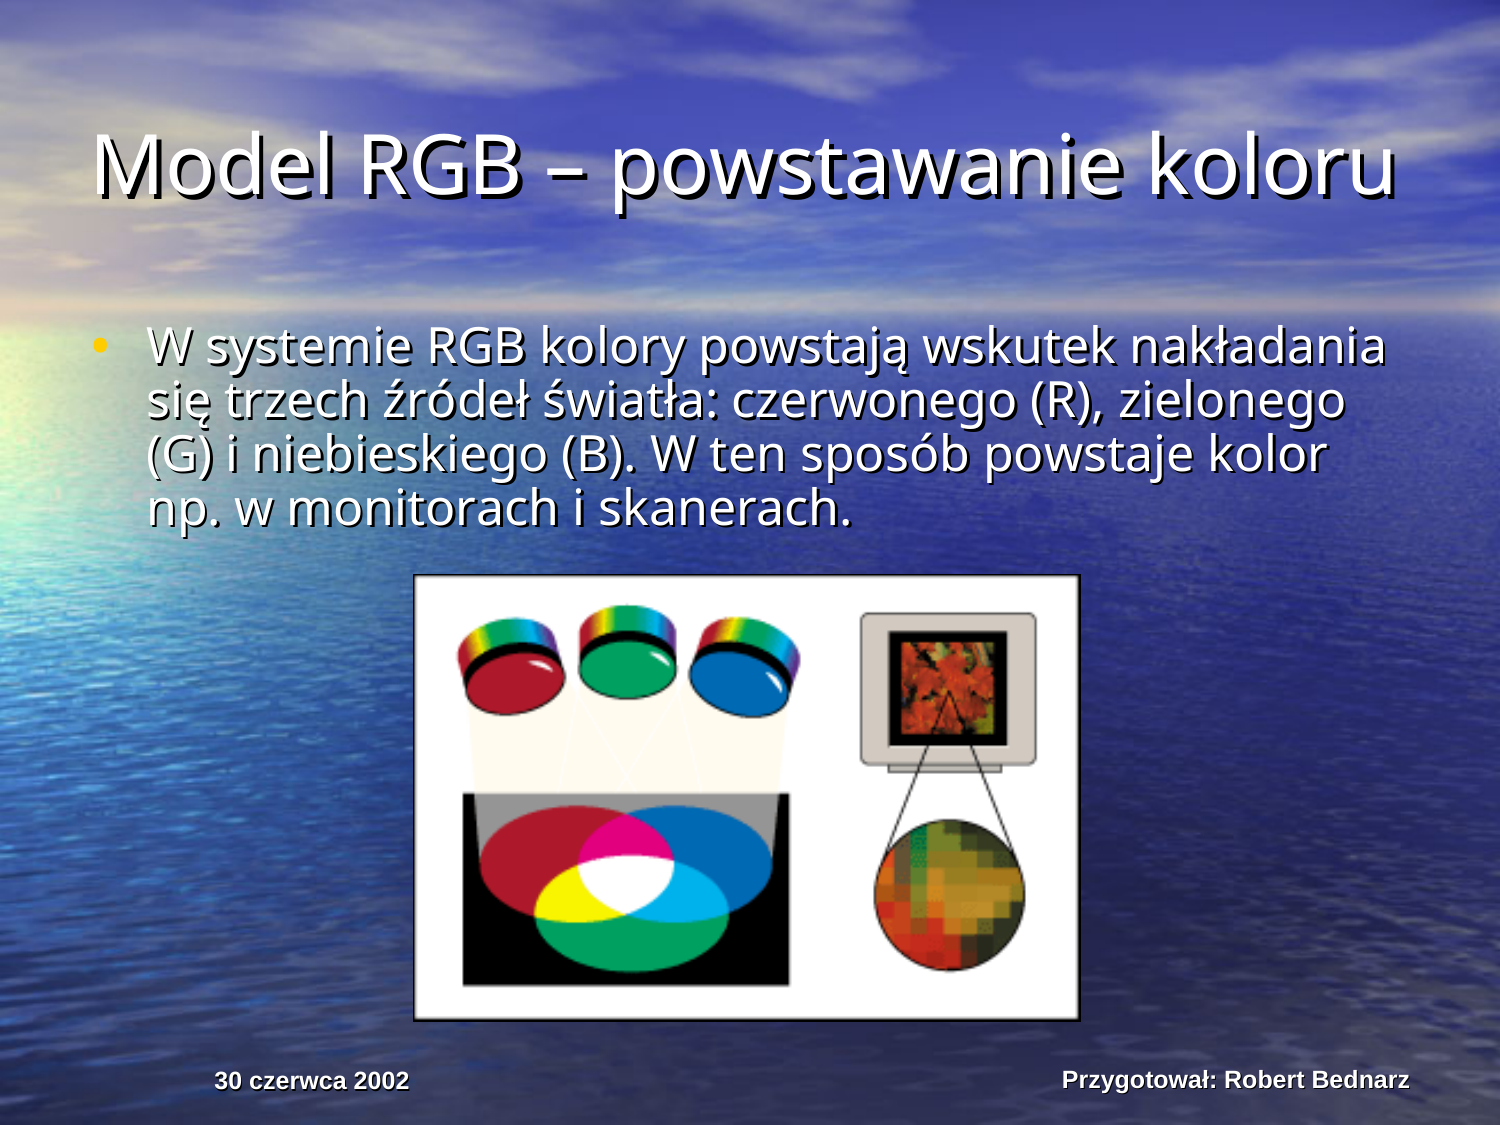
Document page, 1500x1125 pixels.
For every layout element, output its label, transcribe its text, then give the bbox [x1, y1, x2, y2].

picture [0, 0, 1500, 1125]
title Model RGB – powstawanie koloru [75, 47, 1426, 276]
list W systemie RGB kolory powstają wskutek nakładania się trzech źródeł światła: czerwonego (R), zielonego (G) i niebieskiego (B). W ten sposób powstaje kolor np. w monitorach i skanerach. [75, 312, 1426, 598]
